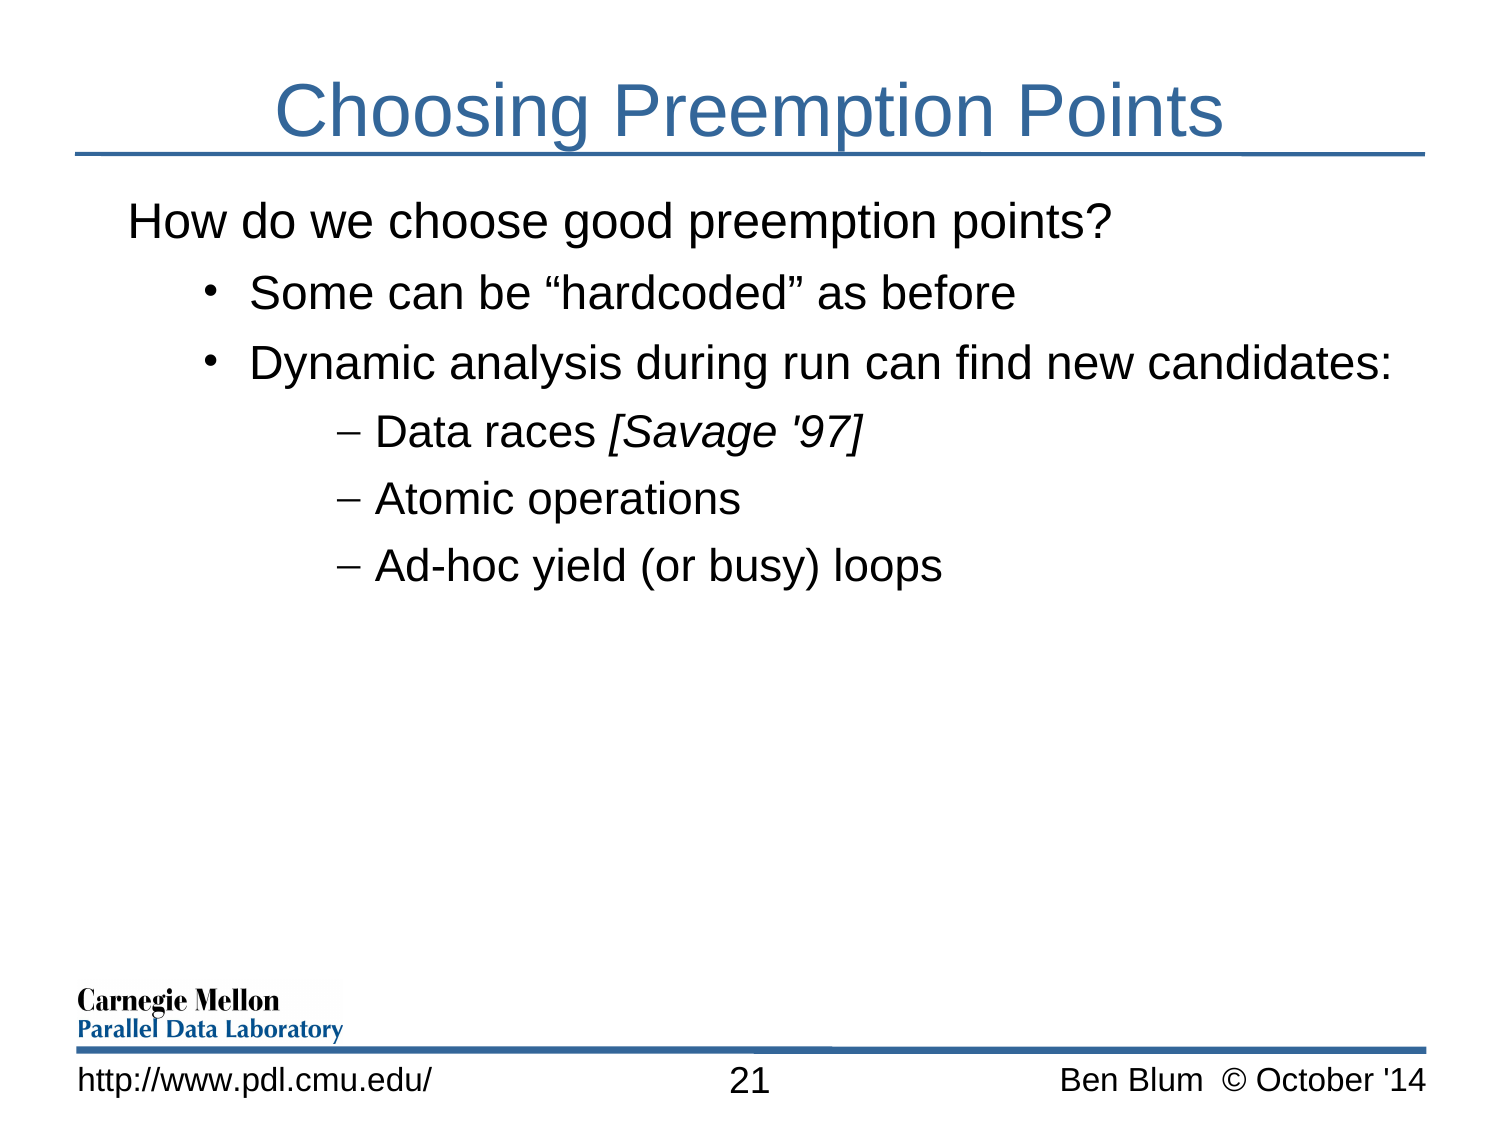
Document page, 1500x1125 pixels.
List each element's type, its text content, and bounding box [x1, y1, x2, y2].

title Choosing Preemption Points [112, 49, 1388, 163]
picture [77, 979, 343, 1044]
list How do we choose good preemption points? Some can be “hardcoded” as before Dynamic analysis during run can find new candidates: Data races [Savage '97] Atomic operations Ad-hoc yield (or busy) loops [112, 181, 1426, 938]
